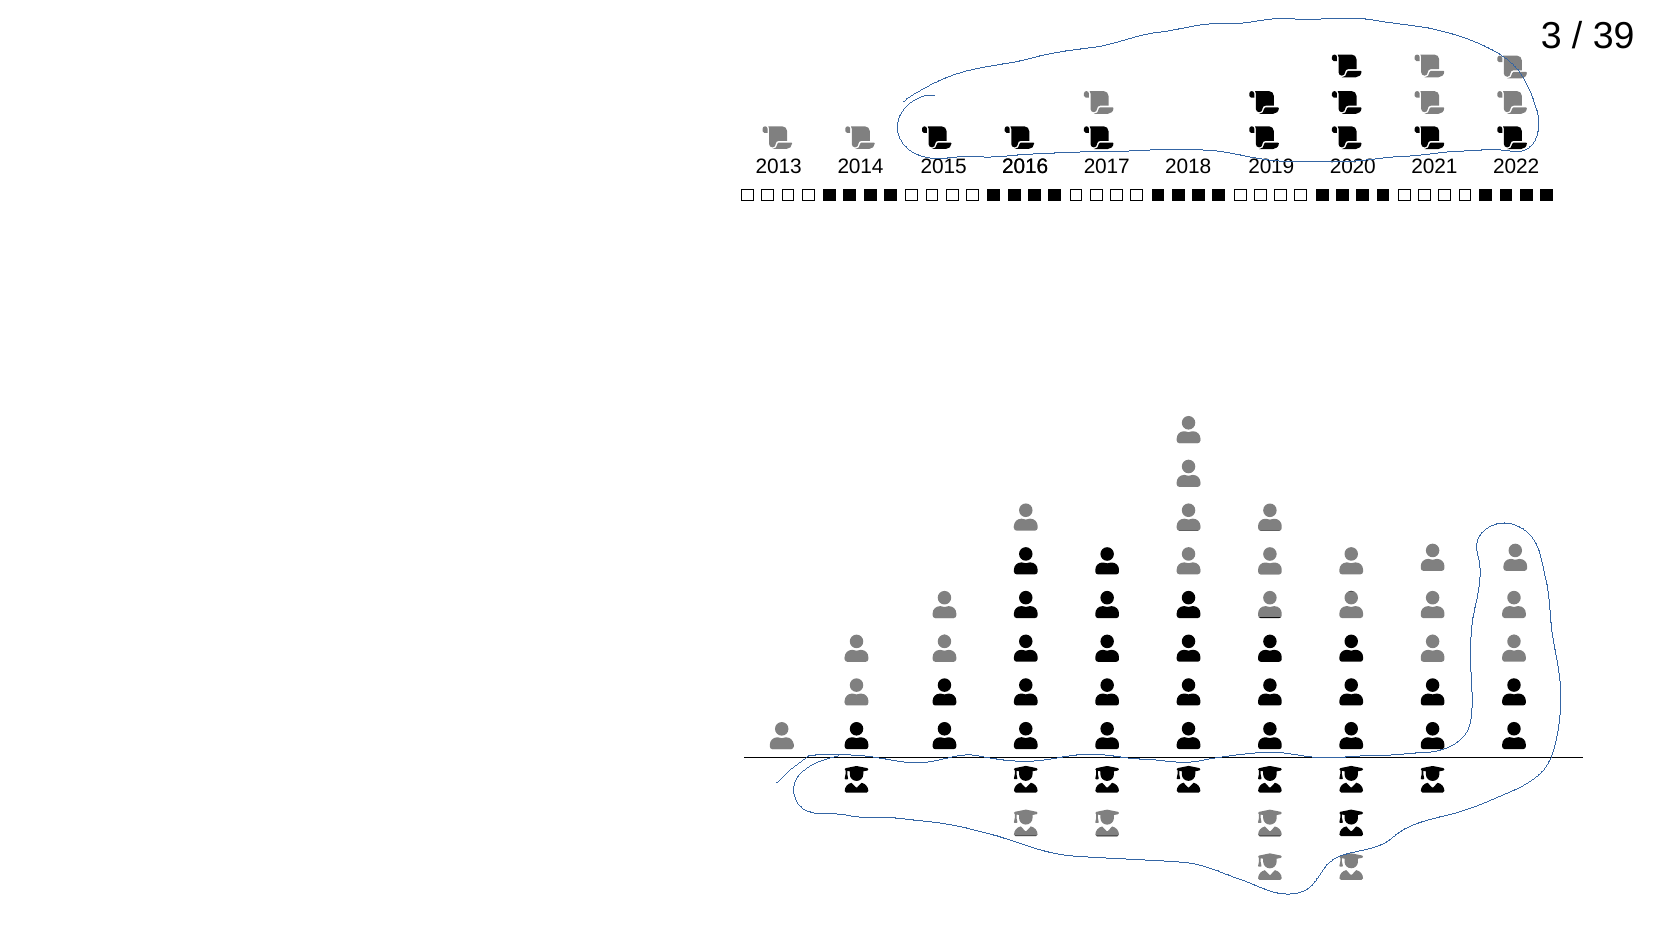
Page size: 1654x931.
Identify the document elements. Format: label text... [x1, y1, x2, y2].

picture [1258, 634, 1282, 662]
text_box [1356, 189, 1369, 201]
text_box [1093, 806, 1120, 836]
picture [1176, 590, 1201, 619]
text_box [864, 189, 877, 201]
text_box 2016 [987, 147, 1064, 186]
picture [1083, 124, 1114, 151]
text_box [1377, 189, 1389, 201]
text_box [761, 189, 774, 201]
picture [1339, 809, 1364, 837]
text_box [1013, 503, 1040, 532]
text_box [1257, 851, 1284, 880]
text_box [905, 189, 918, 201]
text_box [1152, 189, 1164, 201]
text_box [1090, 189, 1103, 201]
text_box [844, 118, 876, 155]
text_box [926, 189, 938, 201]
text_box [1501, 634, 1528, 663]
picture [922, 124, 952, 151]
picture [1176, 765, 1201, 793]
picture [1013, 721, 1038, 750]
text_box [1130, 189, 1143, 201]
text_box [1174, 414, 1201, 444]
picture [1420, 722, 1445, 750]
text_box [1420, 590, 1446, 619]
picture [1497, 124, 1527, 151]
picture [1013, 547, 1038, 575]
picture [1339, 765, 1364, 793]
picture [1502, 721, 1526, 750]
picture [1176, 678, 1201, 706]
text_box [1479, 189, 1492, 201]
text_box [966, 189, 979, 201]
text_box [1338, 852, 1365, 882]
text_box <number> / 39 [1375, 0, 1654, 71]
text_box [1257, 545, 1284, 575]
picture [1013, 634, 1038, 662]
text_box [1520, 189, 1533, 201]
picture [1249, 89, 1279, 116]
picture [1095, 678, 1119, 706]
picture [1331, 124, 1362, 151]
text_box 2020 [1315, 147, 1391, 186]
text_box [1257, 588, 1284, 618]
text_box 2021 [1396, 147, 1473, 186]
text_box [1192, 189, 1205, 201]
picture [1013, 590, 1038, 619]
text_box [1013, 806, 1040, 836]
text_box [1418, 189, 1431, 201]
text_box [1070, 189, 1082, 201]
picture [1420, 678, 1445, 706]
picture [1095, 547, 1119, 575]
picture [1339, 678, 1364, 706]
picture [1095, 766, 1119, 793]
picture [932, 722, 957, 750]
text_box [1496, 47, 1529, 119]
text_box [1338, 547, 1365, 576]
text_box [823, 189, 836, 201]
text_box [931, 634, 958, 664]
picture [1258, 766, 1282, 793]
text_box [1234, 189, 1247, 201]
text_box [1257, 806, 1284, 836]
text_box 2014 [822, 147, 899, 186]
picture [1013, 678, 1038, 706]
picture [1339, 634, 1364, 662]
picture [1249, 124, 1279, 151]
picture [1095, 634, 1119, 662]
picture [1502, 678, 1526, 706]
picture [1013, 765, 1038, 793]
text_box [1174, 458, 1201, 488]
picture [1414, 124, 1445, 151]
text_box [1438, 189, 1451, 201]
picture [844, 722, 869, 750]
text_box 2018 [1150, 147, 1227, 186]
text_box [931, 589, 958, 619]
text_box [1316, 189, 1329, 201]
text_box 2019 [1233, 147, 1310, 186]
text_box [1110, 189, 1123, 201]
text_box [843, 189, 856, 201]
text_box [1413, 83, 1446, 119]
text_box [1398, 189, 1411, 201]
text_box [741, 189, 754, 201]
text_box [946, 189, 959, 201]
text_box [1540, 189, 1553, 201]
text_box [802, 189, 815, 201]
picture [1420, 766, 1445, 793]
text_box [987, 189, 1000, 201]
text_box [844, 633, 871, 663]
text_box [1413, 46, 1446, 82]
text_box [1420, 634, 1446, 663]
text_box [1274, 189, 1287, 201]
text_box [1502, 542, 1529, 572]
text_box [1172, 189, 1185, 201]
text_box [844, 677, 871, 707]
picture [1004, 124, 1035, 147]
text_box 2017 [1068, 147, 1145, 186]
text_box [1174, 546, 1201, 576]
picture [1095, 722, 1119, 750]
text_box [1083, 83, 1115, 119]
text_box [884, 189, 897, 201]
text_box [1338, 591, 1365, 621]
text_box [1254, 189, 1267, 201]
picture [1258, 678, 1282, 706]
picture [1331, 89, 1362, 116]
text_box 2013 [740, 147, 817, 186]
text_box [1336, 189, 1349, 201]
picture [844, 766, 869, 793]
picture [1339, 721, 1364, 750]
picture [1095, 590, 1119, 619]
text_box 2022 [1478, 147, 1555, 186]
picture [932, 678, 957, 706]
text_box [1500, 189, 1512, 201]
text_box [782, 189, 794, 201]
picture [1331, 52, 1362, 79]
text_box [1459, 189, 1471, 201]
text_box [761, 118, 794, 155]
text_box [767, 720, 794, 750]
text_box [1174, 501, 1201, 531]
text_box [1212, 189, 1225, 201]
picture [1176, 721, 1201, 750]
text_box [1501, 590, 1528, 619]
picture [1258, 722, 1282, 750]
text_box [1420, 542, 1446, 572]
text_box [1028, 189, 1041, 201]
text_box [1008, 189, 1021, 201]
text_box [1257, 501, 1284, 531]
text_box [1294, 189, 1307, 201]
picture [1176, 634, 1201, 662]
text_box 2015 [905, 147, 982, 186]
text_box [1048, 189, 1061, 201]
